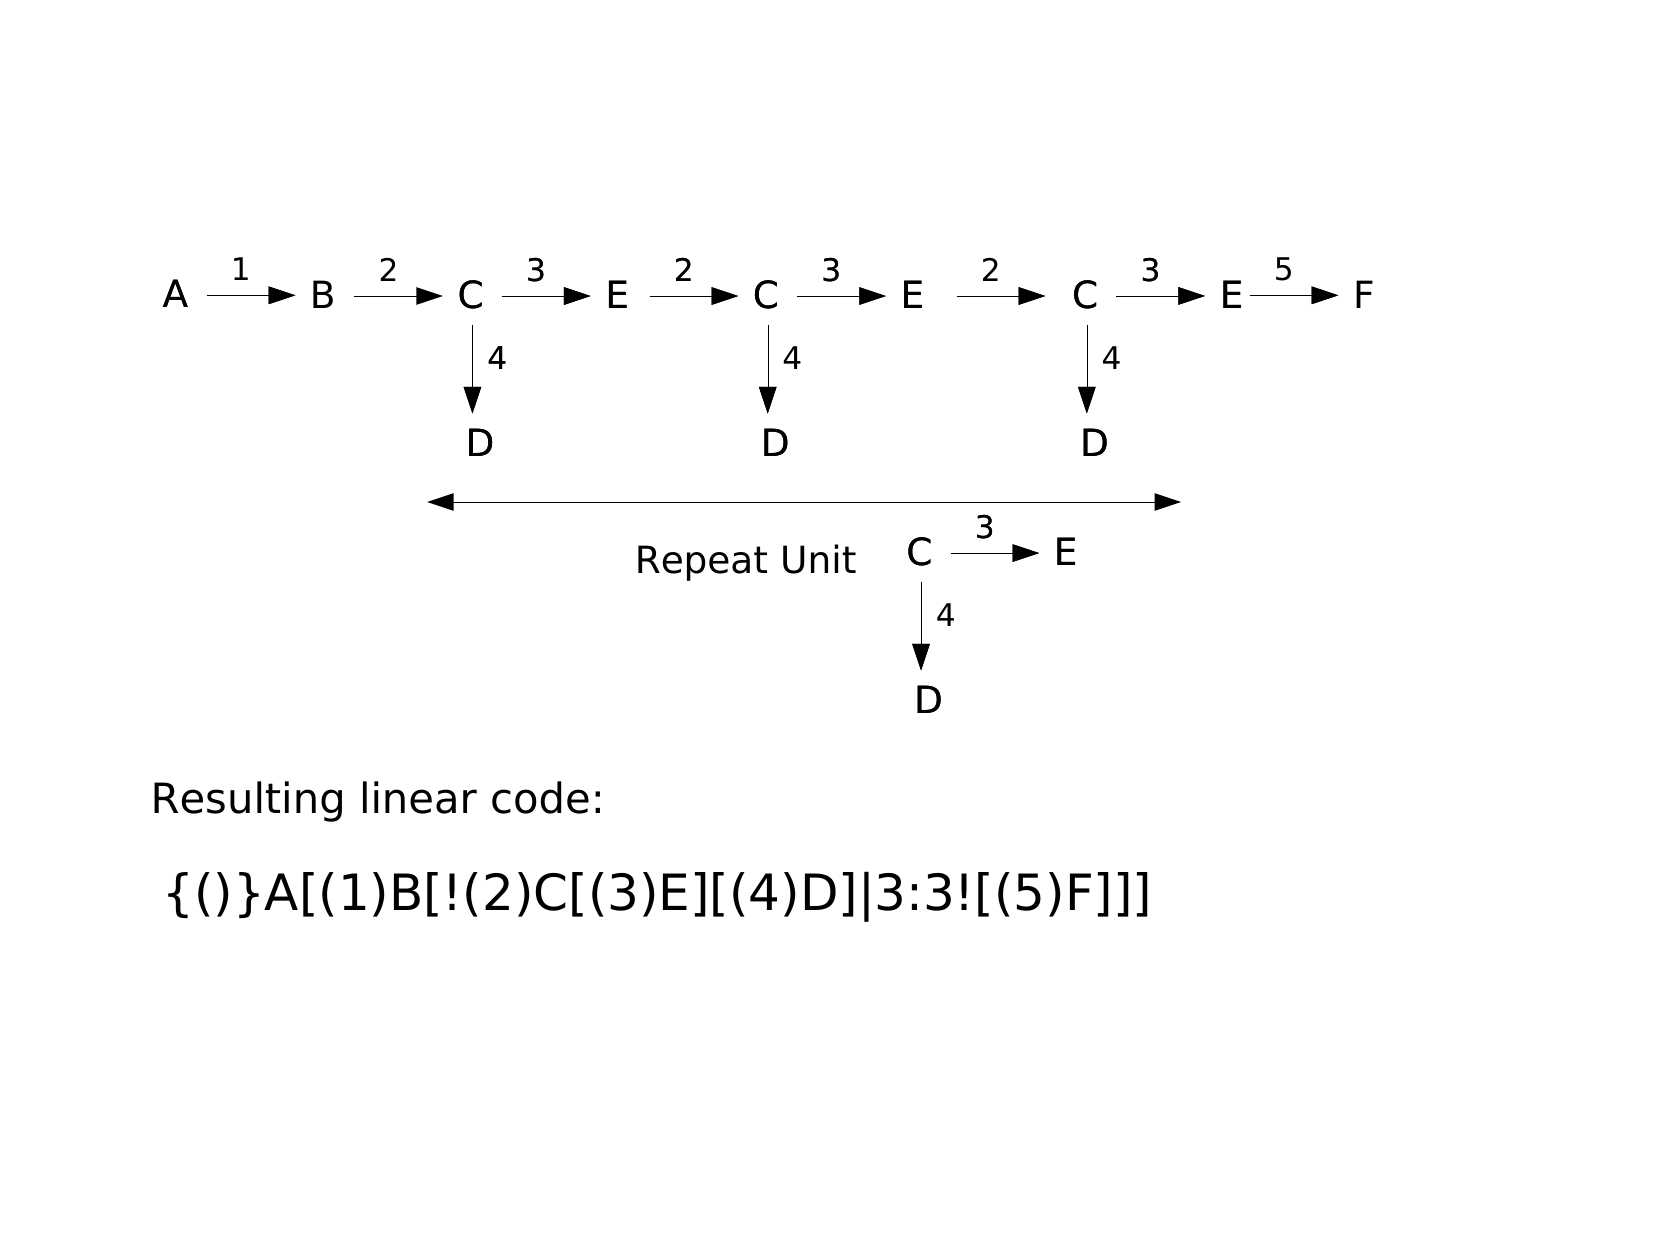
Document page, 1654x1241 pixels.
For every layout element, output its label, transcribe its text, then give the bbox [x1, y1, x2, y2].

text_box A [147, 265, 205, 323]
text_box F [1338, 266, 1389, 323]
text_box 1 [216, 244, 262, 294]
text_box 3 [1125, 244, 1172, 295]
text_box 2 [966, 244, 1012, 295]
text_box 5 [1259, 244, 1305, 294]
text_box C [1057, 266, 1235, 473]
text_box C [442, 266, 621, 473]
text_box 3 [959, 502, 1006, 552]
text_box E [590, 266, 644, 323]
text_box 4 [472, 332, 518, 383]
text_box E [1204, 266, 1258, 323]
text_box 2 [658, 244, 705, 295]
text_box Resulting linear code: [135, 767, 533, 829]
text_box Repeat Unit [620, 531, 831, 588]
text_box E [885, 266, 939, 323]
text_box {()}A[(1)B[!(2)C[(3)E][(4)D]|3:3![(5)F]]] [147, 856, 1021, 927]
text_box E [1039, 523, 1092, 580]
text_box C [891, 523, 1069, 730]
text_box 3 [511, 244, 557, 295]
text_box B [295, 266, 350, 323]
text_box 2 [363, 244, 410, 295]
text_box 3 [806, 244, 853, 295]
text_box C [738, 266, 916, 473]
